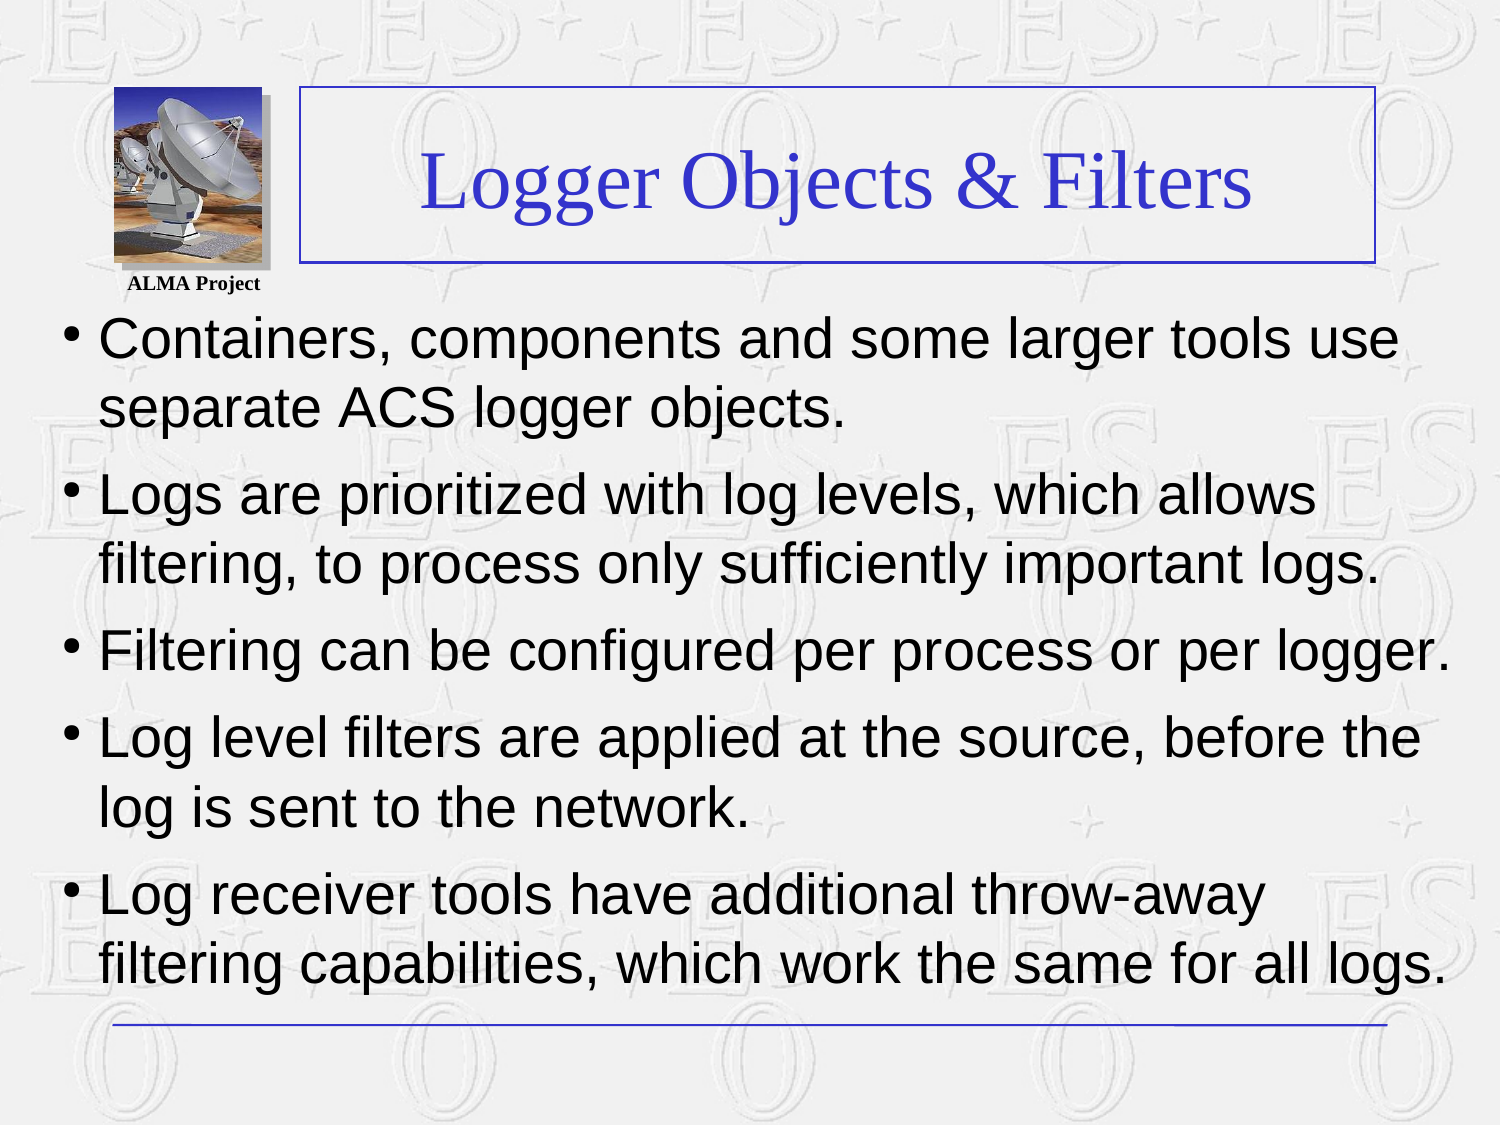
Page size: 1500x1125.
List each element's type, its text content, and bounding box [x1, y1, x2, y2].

picture [0, 0, 1500, 1125]
list Containers, components and some larger tools use separate ACS logger objects. Logs are prioritized with log levels, which allows filtering, to process only sufficiently important logs. Filtering can be configured per process or per logger. Log level filters are applied at the source, before the log is sent to the network. Log receiver tools have additional throw-away filtering capabilities, which work the same for all logs. [46, 292, 1477, 1020]
title Logger Objects & Filters [299, 87, 1375, 263]
